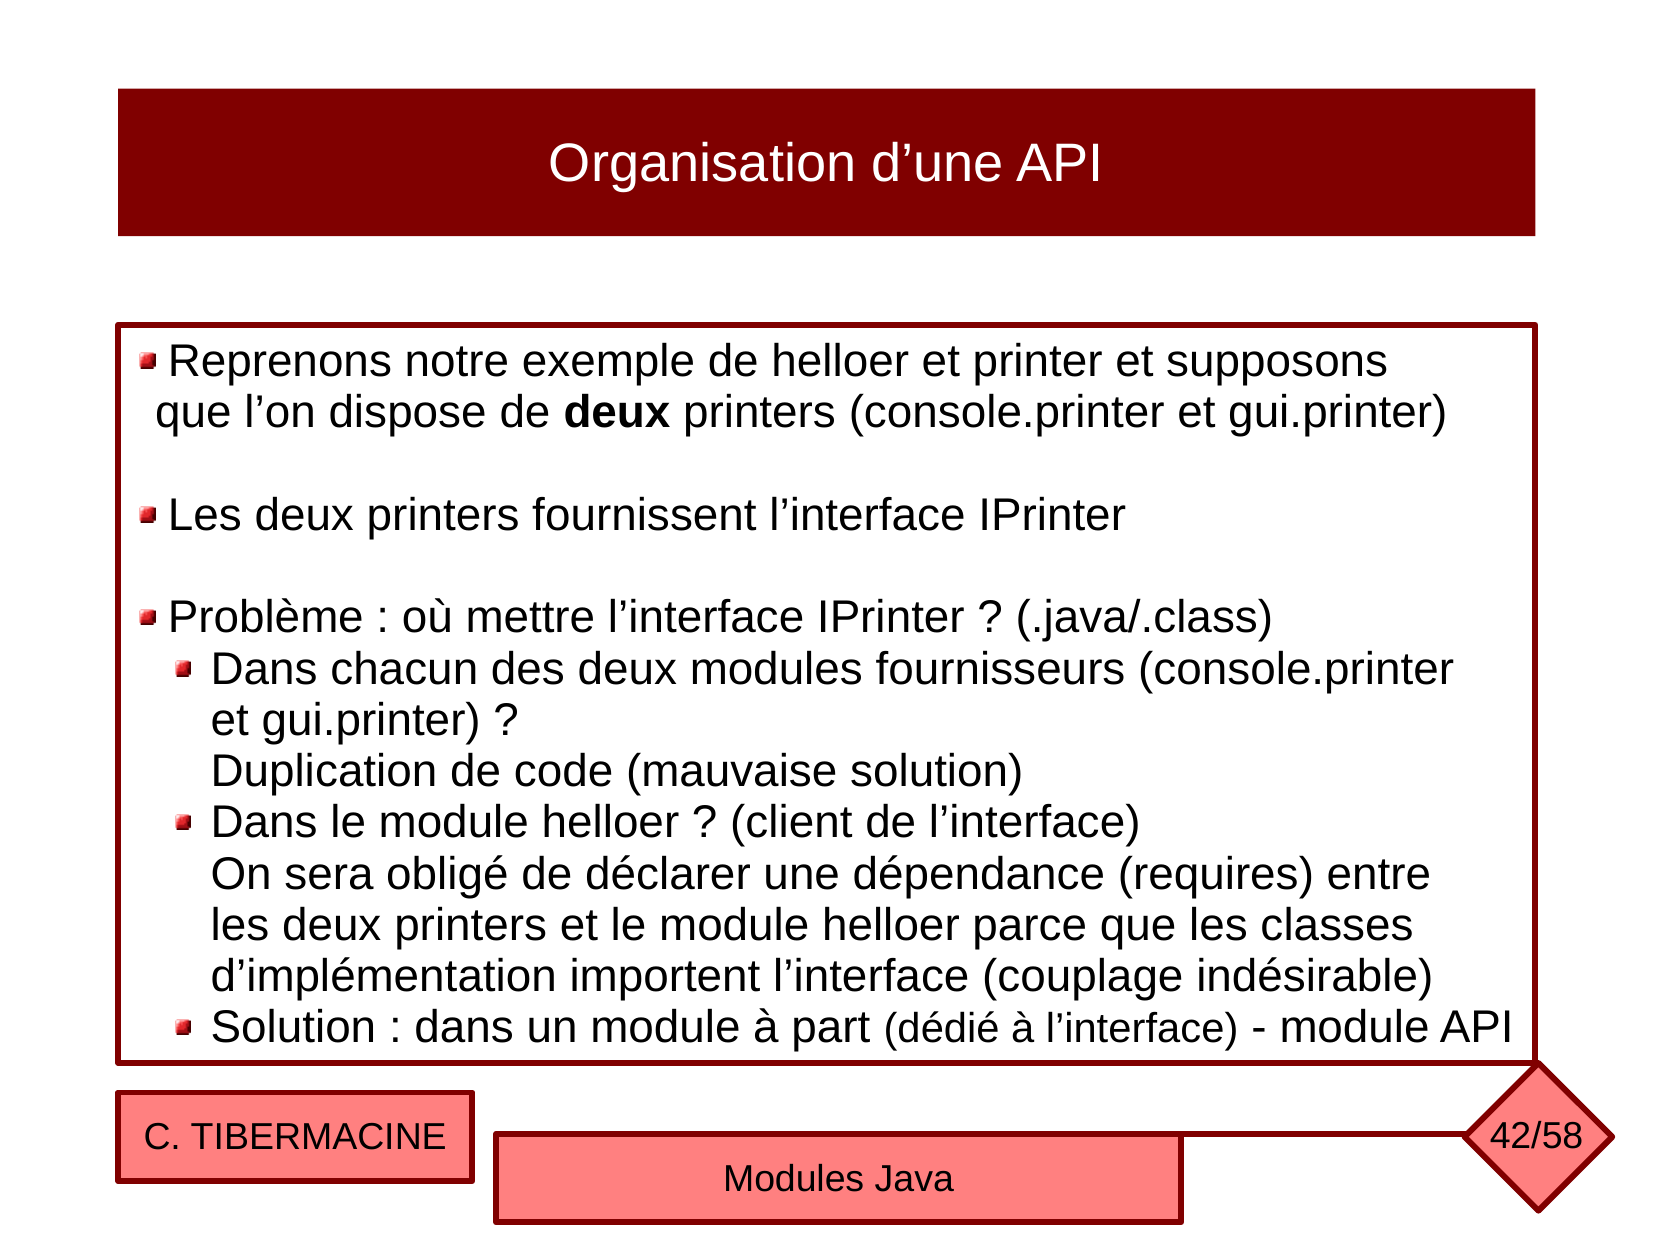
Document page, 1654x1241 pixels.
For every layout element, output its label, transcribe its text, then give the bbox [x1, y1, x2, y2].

picture [139, 609, 156, 625]
text_box [1491, 1164, 1586, 1211]
text_box C. TIBERMACINE [118, 1092, 473, 1182]
text_box [1494, 1062, 1583, 1107]
picture [139, 506, 156, 523]
text_box <numéro>/58 [1475, 1107, 1654, 1164]
picture [175, 1019, 191, 1035]
picture [175, 660, 191, 677]
text_box Reprenons notre exemple de helloer et printer et supposons que l’on dispose de deux printers (console.printer et gui.printer) Les deux printers fournissent l’interface IPrinter Problème : où mettre l’interface IPrinter ? (.java/.class) Dans chacun des deux modules fournisseurs (console.printer et gui.printer) ? Duplication de code (mauvaise solution) Dans le module helloer ? (client de l’interface) On sera obligé de déclarer une dépendance (requires) entre les deux printers et le module helloer parce que les classes d’implémentation importent l’interface (couplage indésirable) Solution : dans un module à part (dédié à l’interface) - module API [118, 324, 1536, 1063]
picture [139, 352, 156, 369]
picture [175, 814, 191, 830]
text_box Modules Java [496, 1133, 1182, 1223]
text_box [1464, 1126, 1475, 1148]
text_box Organisation d’une API [118, 88, 1536, 237]
